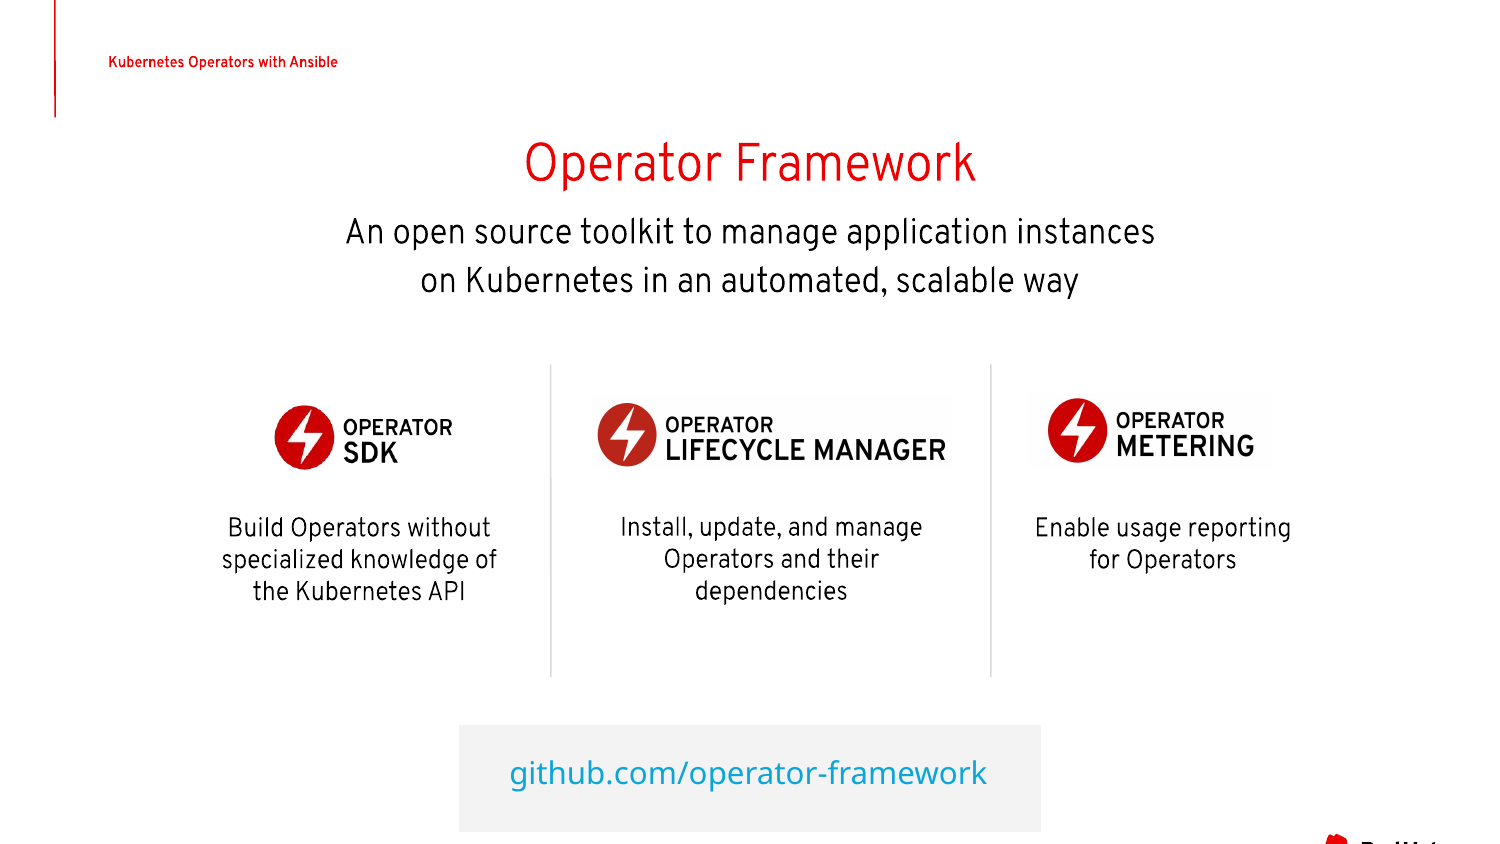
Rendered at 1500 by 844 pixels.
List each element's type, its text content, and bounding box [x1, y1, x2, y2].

picture [592, 396, 951, 471]
picture [1317, 834, 1438, 844]
text_box github.com/operator-framework [509, 752, 1043, 795]
text_box [0, 0, 1500, 844]
picture [1028, 393, 1273, 468]
picture [257, 389, 464, 485]
